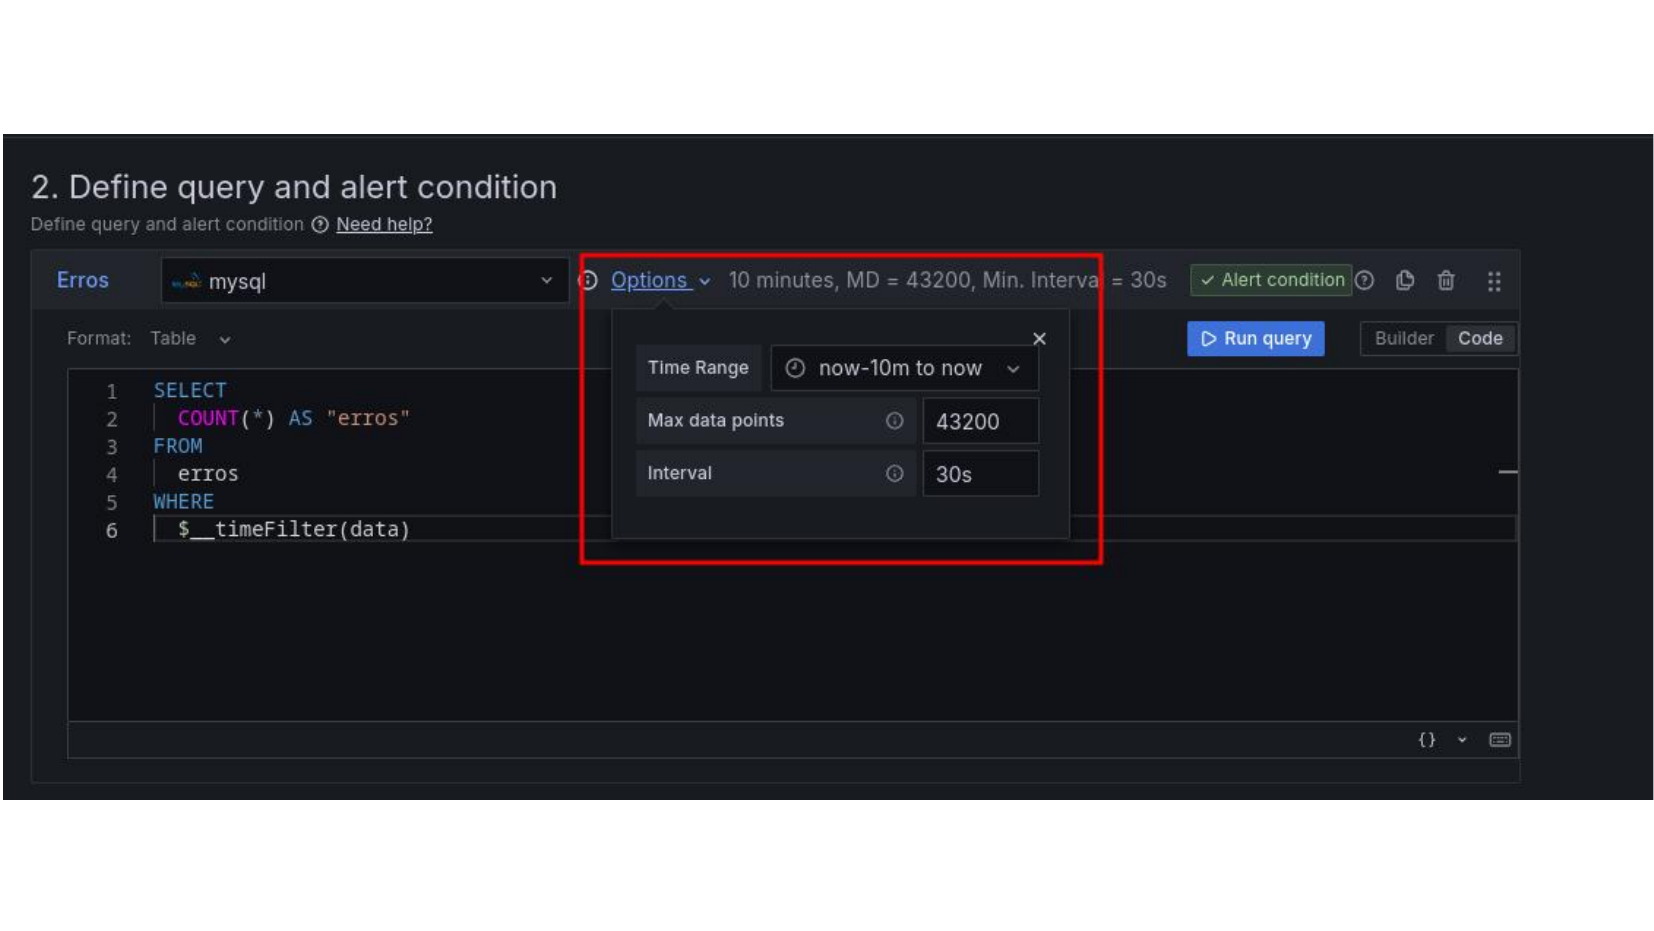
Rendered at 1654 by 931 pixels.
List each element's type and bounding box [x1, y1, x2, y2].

picture [3, 134, 1654, 800]
